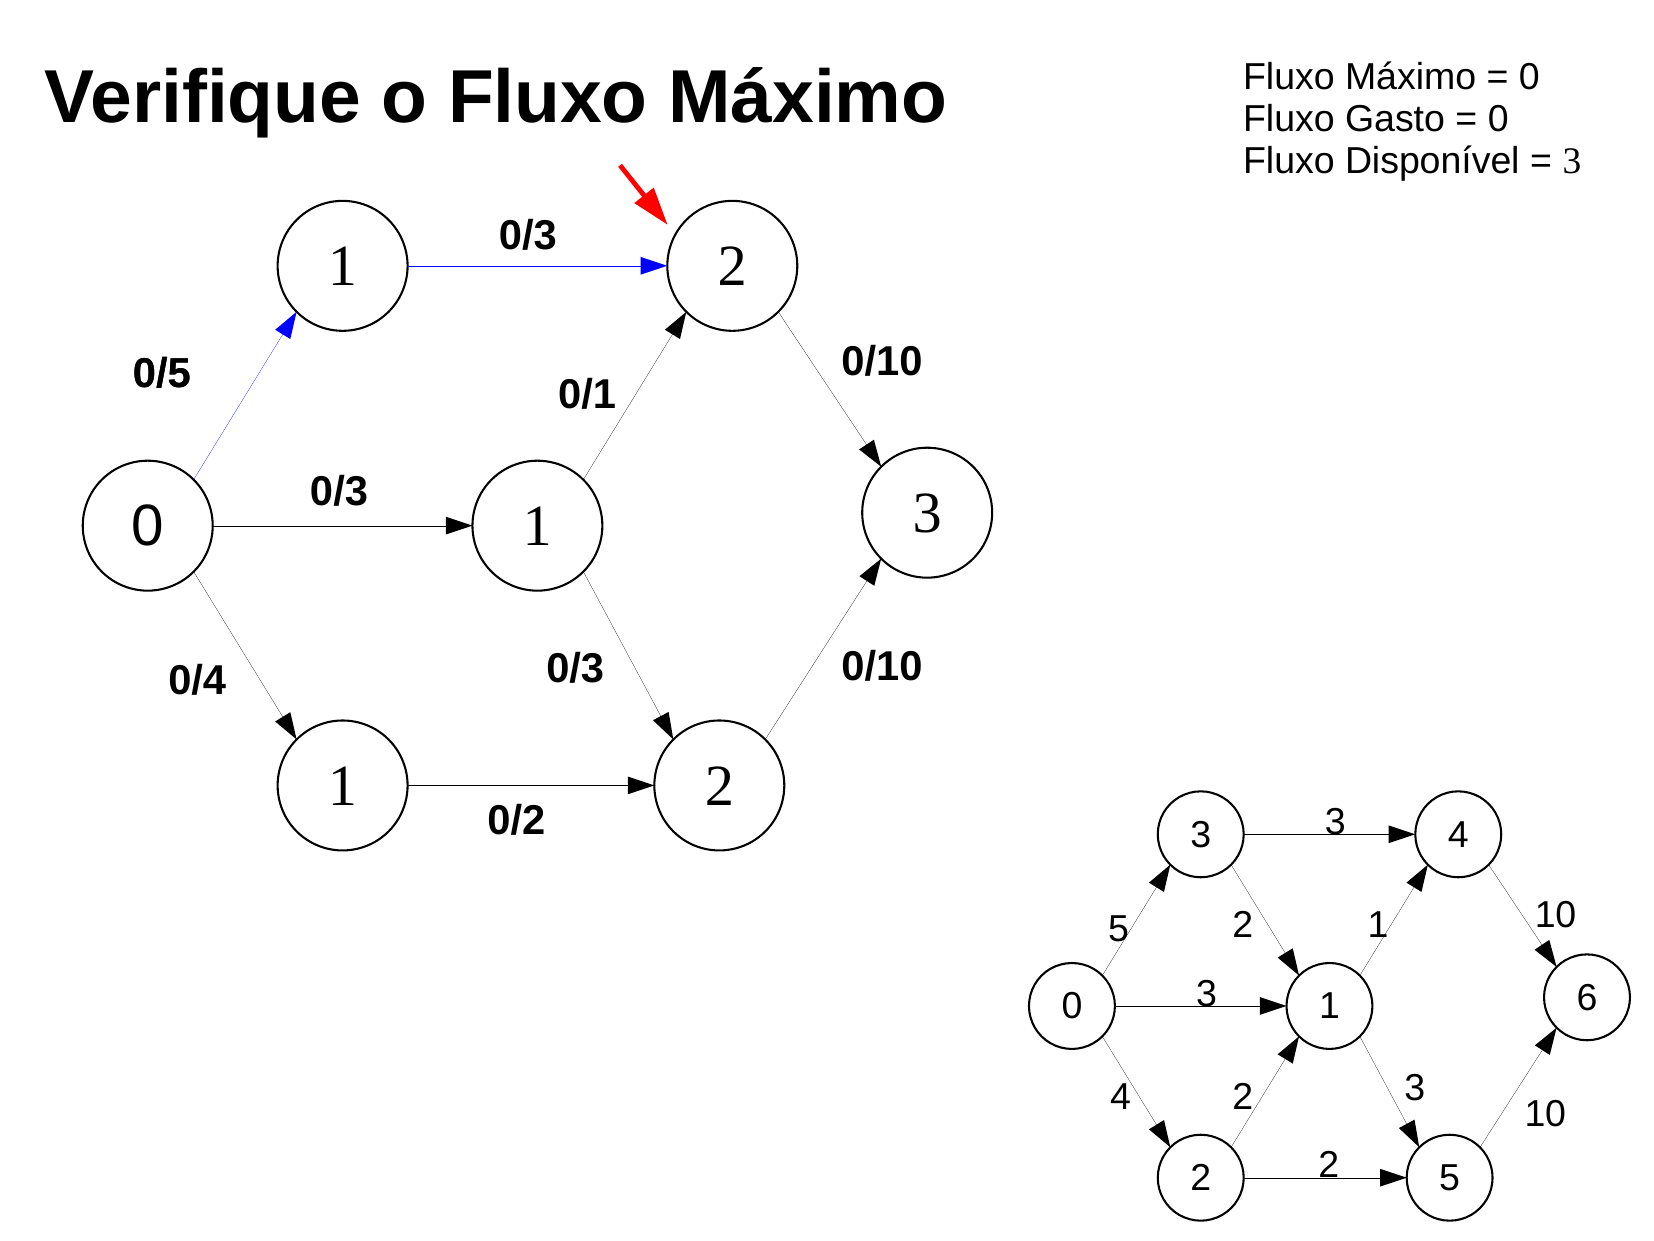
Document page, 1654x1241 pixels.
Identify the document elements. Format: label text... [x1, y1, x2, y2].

text_box 2 [1217, 895, 1255, 953]
text_box 0/3 [295, 460, 402, 522]
text_box 0/3 [531, 637, 638, 700]
text_box 0/10 [826, 635, 957, 697]
text_box 4 [1415, 791, 1502, 878]
text_box Fluxo Máximo = 0 Fluxo Gasto = 0 Fluxo Disponível = 3 [1228, 48, 1597, 189]
text_box 0/5 [118, 342, 225, 404]
text_box Verifique o Fluxo Máximo [29, 47, 963, 147]
text_box 0 [82, 460, 213, 591]
text_box 2 [1303, 1136, 1341, 1194]
text_box 2 [1157, 1134, 1244, 1221]
text_box 1 [472, 460, 603, 591]
text_box 3 [1310, 792, 1347, 850]
text_box 0/10 [826, 330, 957, 393]
text_box 5 [1093, 900, 1131, 958]
text_box 4 [1095, 1067, 1132, 1125]
text_box 6 [1582, 996, 1592, 1008]
text_box 0/1 [543, 363, 650, 426]
text_box 2 [1217, 1067, 1255, 1125]
text_box 3 [1157, 791, 1244, 878]
text_box 2 [654, 720, 785, 851]
text_box 3 [1389, 1059, 1427, 1116]
text_box 0/2 [472, 789, 579, 851]
text_box 10 [1520, 885, 1595, 985]
text_box 0/4 [153, 649, 260, 711]
text_box 3 [1181, 964, 1218, 1022]
text_box 2 [667, 200, 798, 331]
text_box 0/3 [484, 204, 591, 266]
text_box 3 [862, 447, 993, 578]
text_box 0 [1028, 963, 1115, 1049]
text_box 1 [277, 200, 408, 331]
text_box 1 [1286, 963, 1373, 1049]
text_box 1 [277, 720, 408, 851]
text_box 6 [1544, 955, 1630, 1041]
text_box 10 [1509, 1084, 1596, 1142]
text_box 5 [1406, 1134, 1493, 1221]
text_box 1 [1352, 895, 1390, 953]
